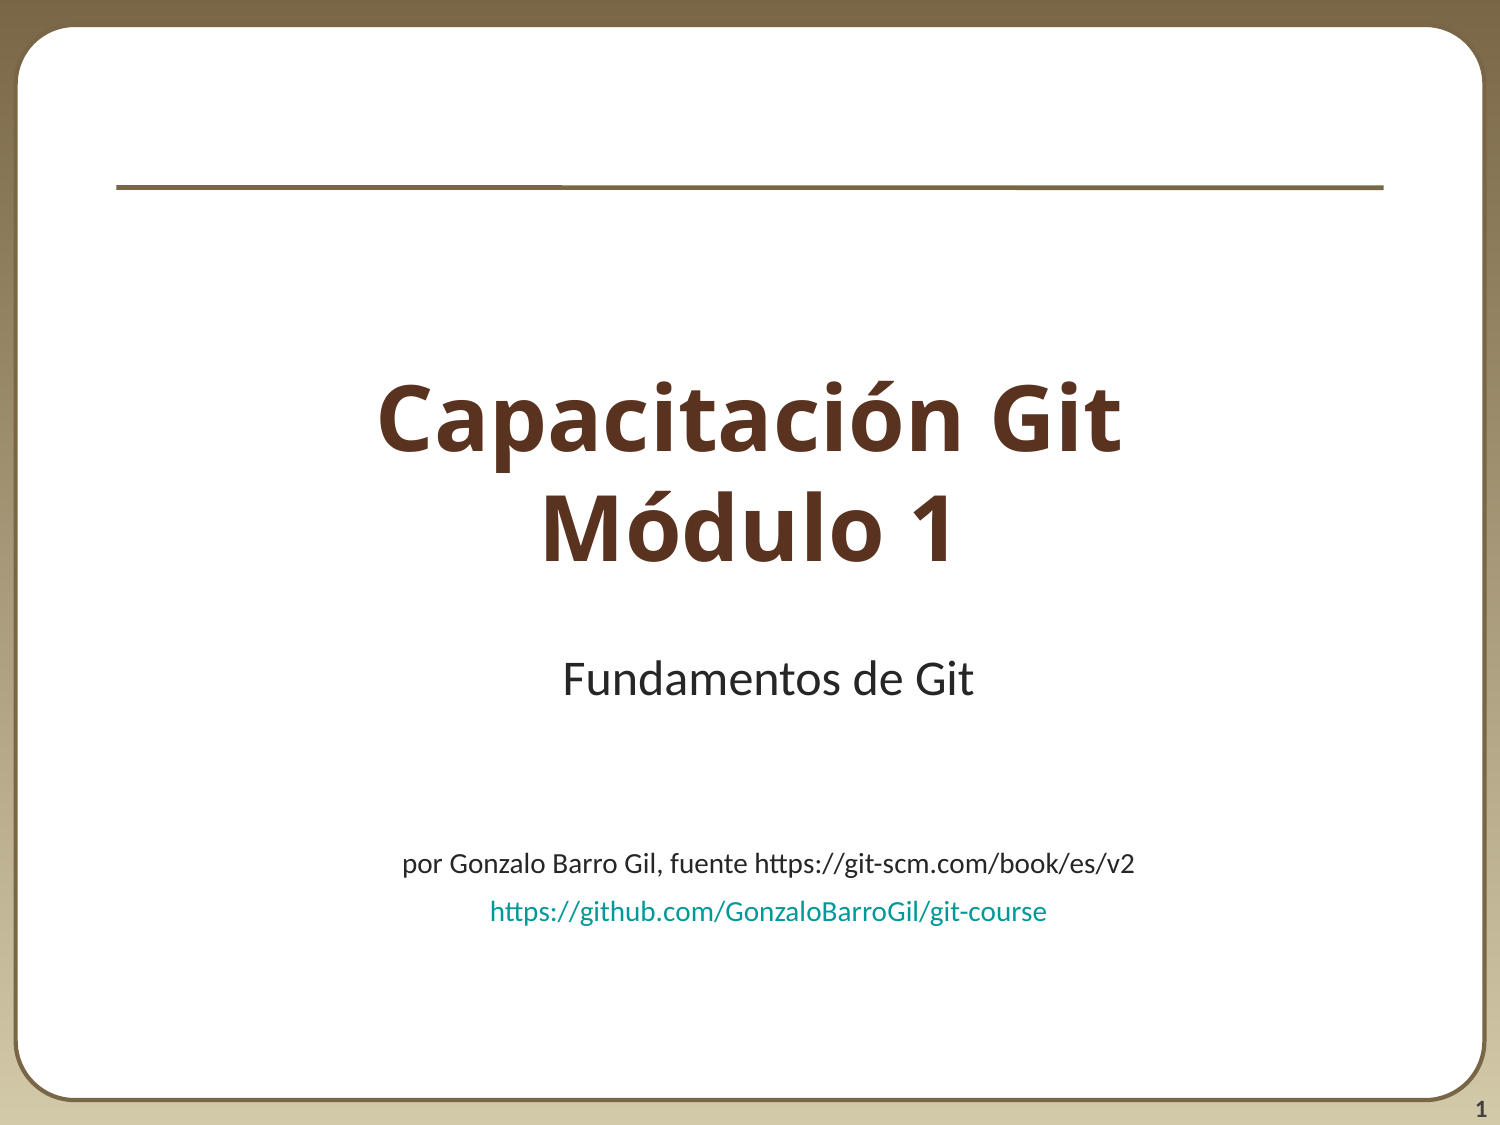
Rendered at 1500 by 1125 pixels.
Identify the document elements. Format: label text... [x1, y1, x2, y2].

title Capacitación Git Módulo 1 [112, 349, 1388, 591]
subtitle Fundamentos de Git por Gonzalo Barro Gil, fuente https://git-scm.com/book/es/v2 https://github.com/GonzaloBarroGil/git-course [112, 637, 1388, 925]
